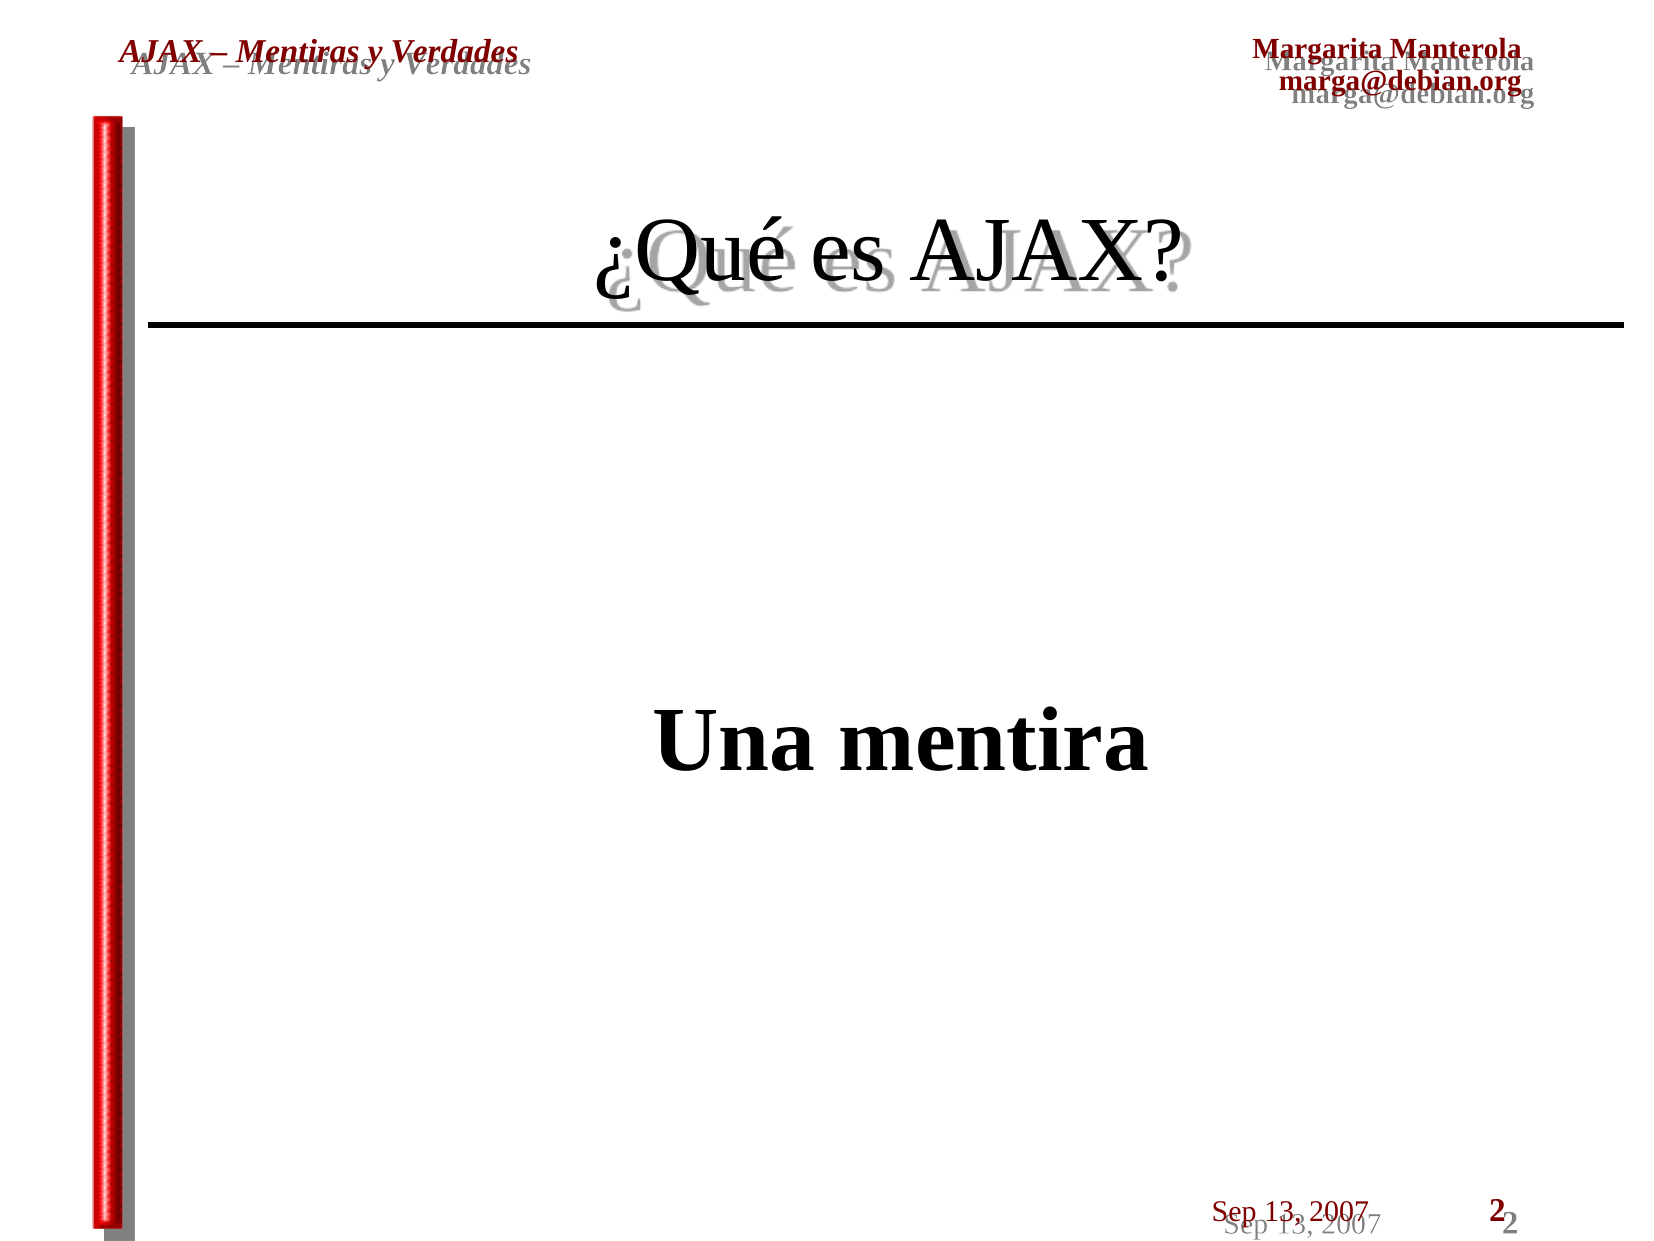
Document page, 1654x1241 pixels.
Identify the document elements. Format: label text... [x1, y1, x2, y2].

subtitle Una mentira [149, 344, 1654, 1134]
title ¿Qué es AJAX? [137, 171, 1642, 327]
picture [94, 117, 122, 1228]
